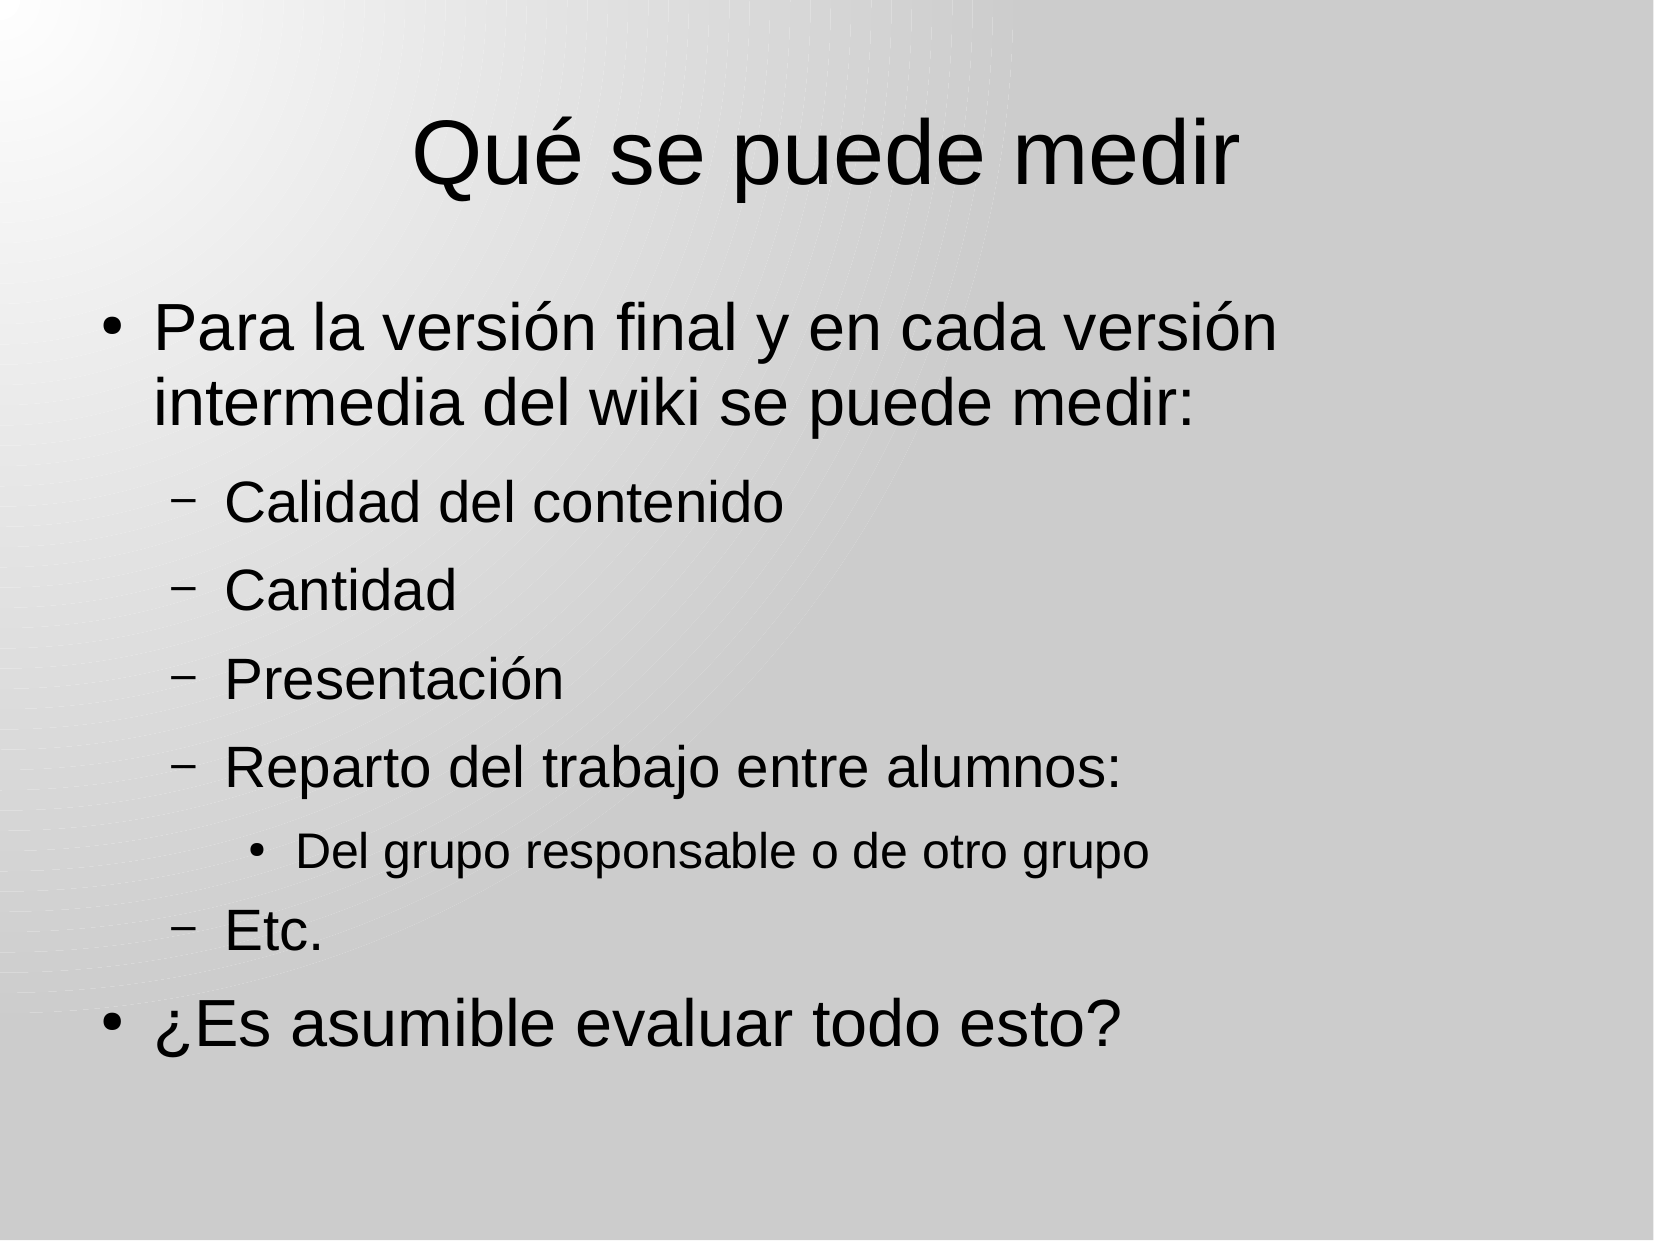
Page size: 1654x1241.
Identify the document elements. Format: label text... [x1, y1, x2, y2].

list Para la versión final y en cada versión intermedia del wiki se puede medir: Calidad del contenido Cantidad Presentación Reparto del trabajo entre alumnos: Del grupo responsable o de otro grupo Etc. ¿Es asumible evaluar todo esto? [82, 290, 1538, 1109]
title Qué se puede medir [82, 49, 1571, 257]
